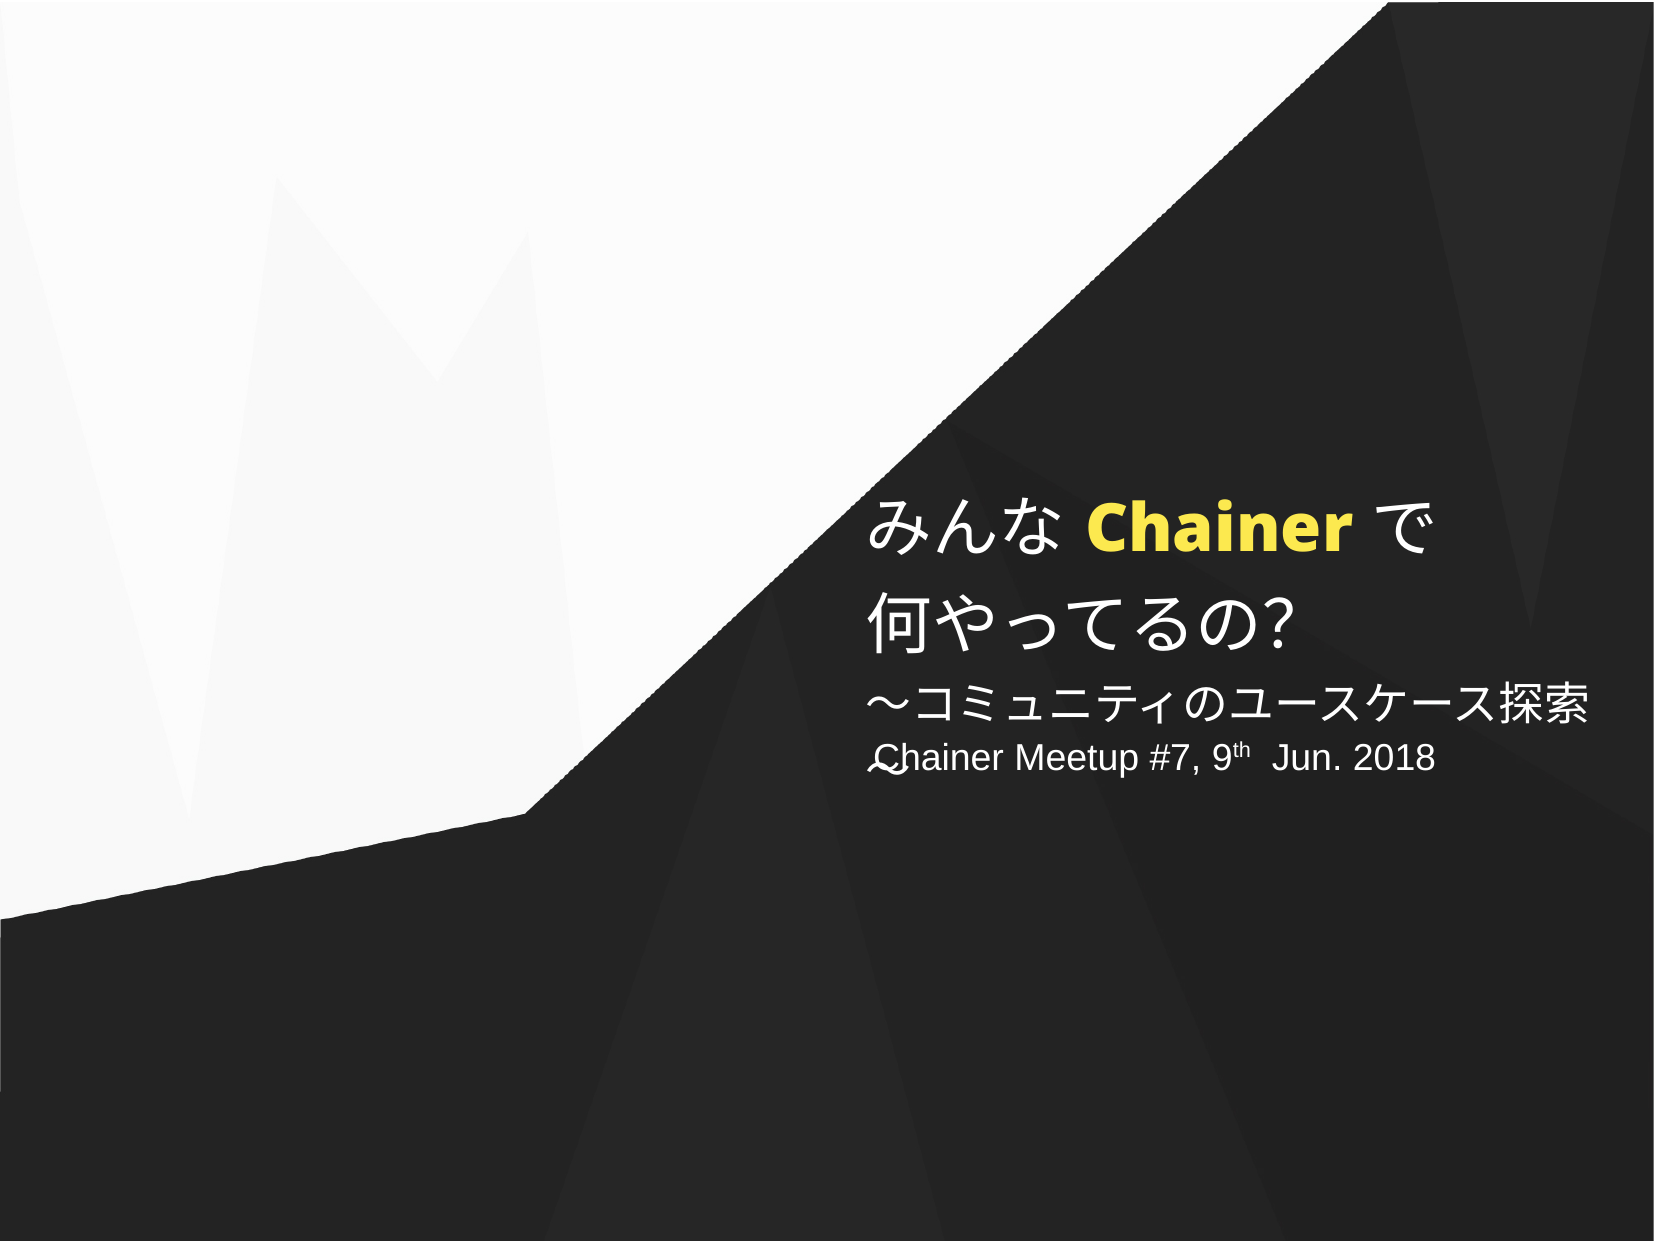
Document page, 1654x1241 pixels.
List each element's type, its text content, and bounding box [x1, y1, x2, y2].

title みんなChainerで 何やってるの？ 〜コミュニティのユースケース探索〜 [865, 532, 1613, 742]
text_box Chainer Meetup #7, 9th Jun. 2018 [858, 729, 1518, 788]
picture [0, 2, 1654, 1241]
